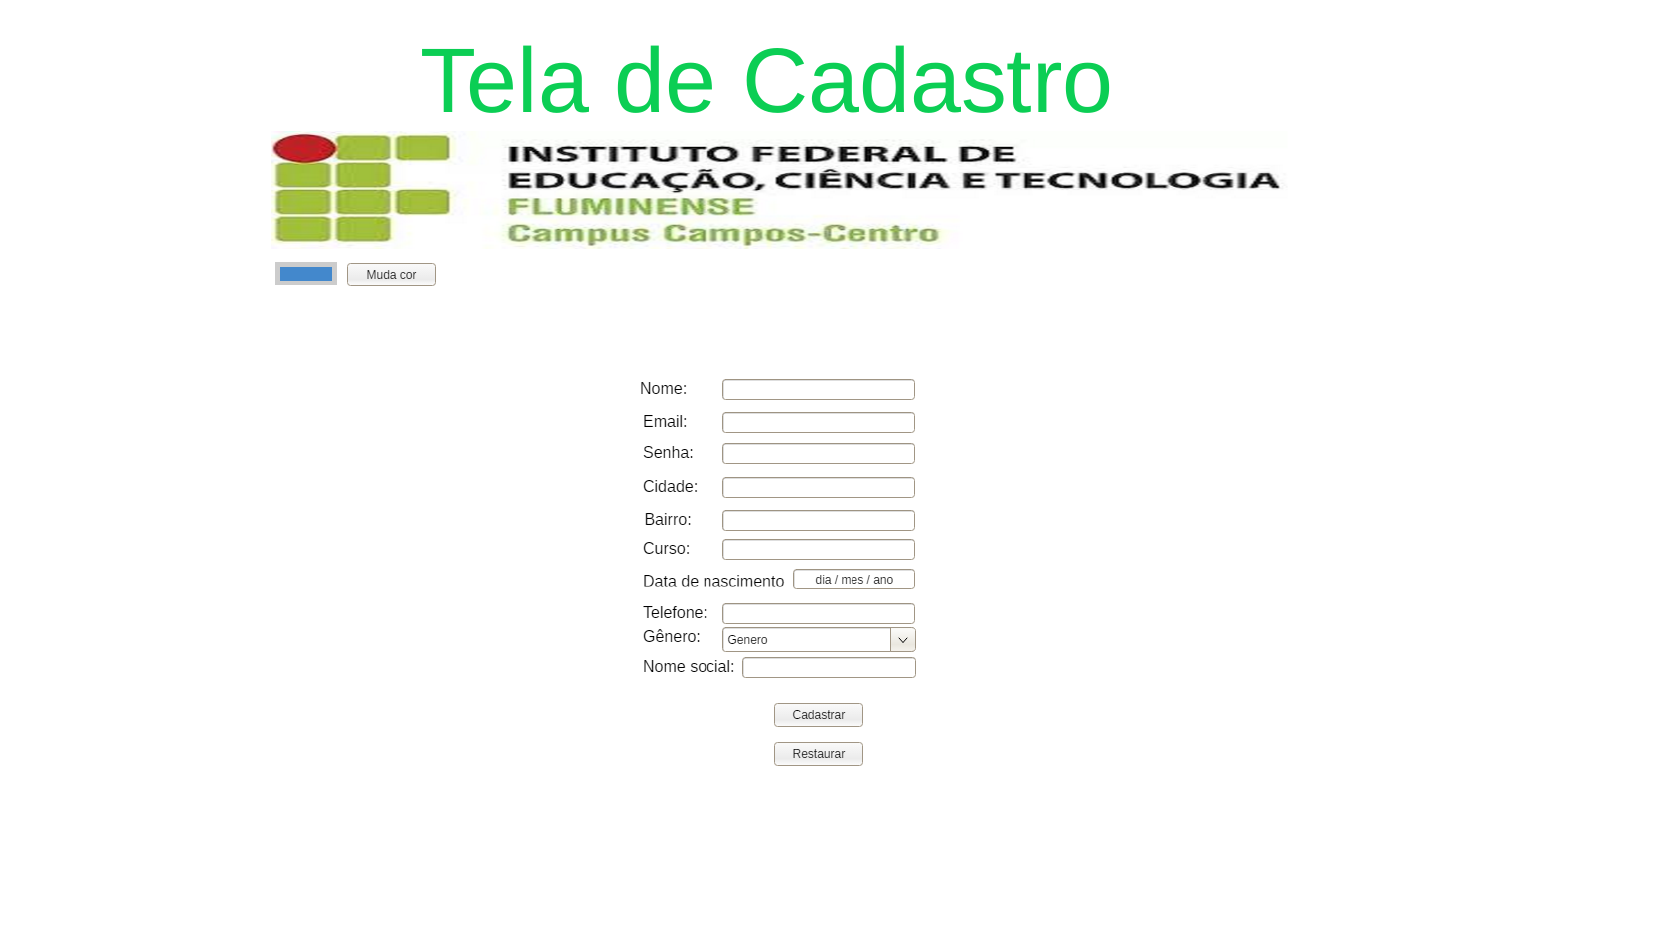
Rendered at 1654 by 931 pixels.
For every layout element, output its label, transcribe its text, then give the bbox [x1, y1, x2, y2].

picture [271, 129, 1288, 892]
text_box Tela de Cadastro [23, 0, 1512, 154]
